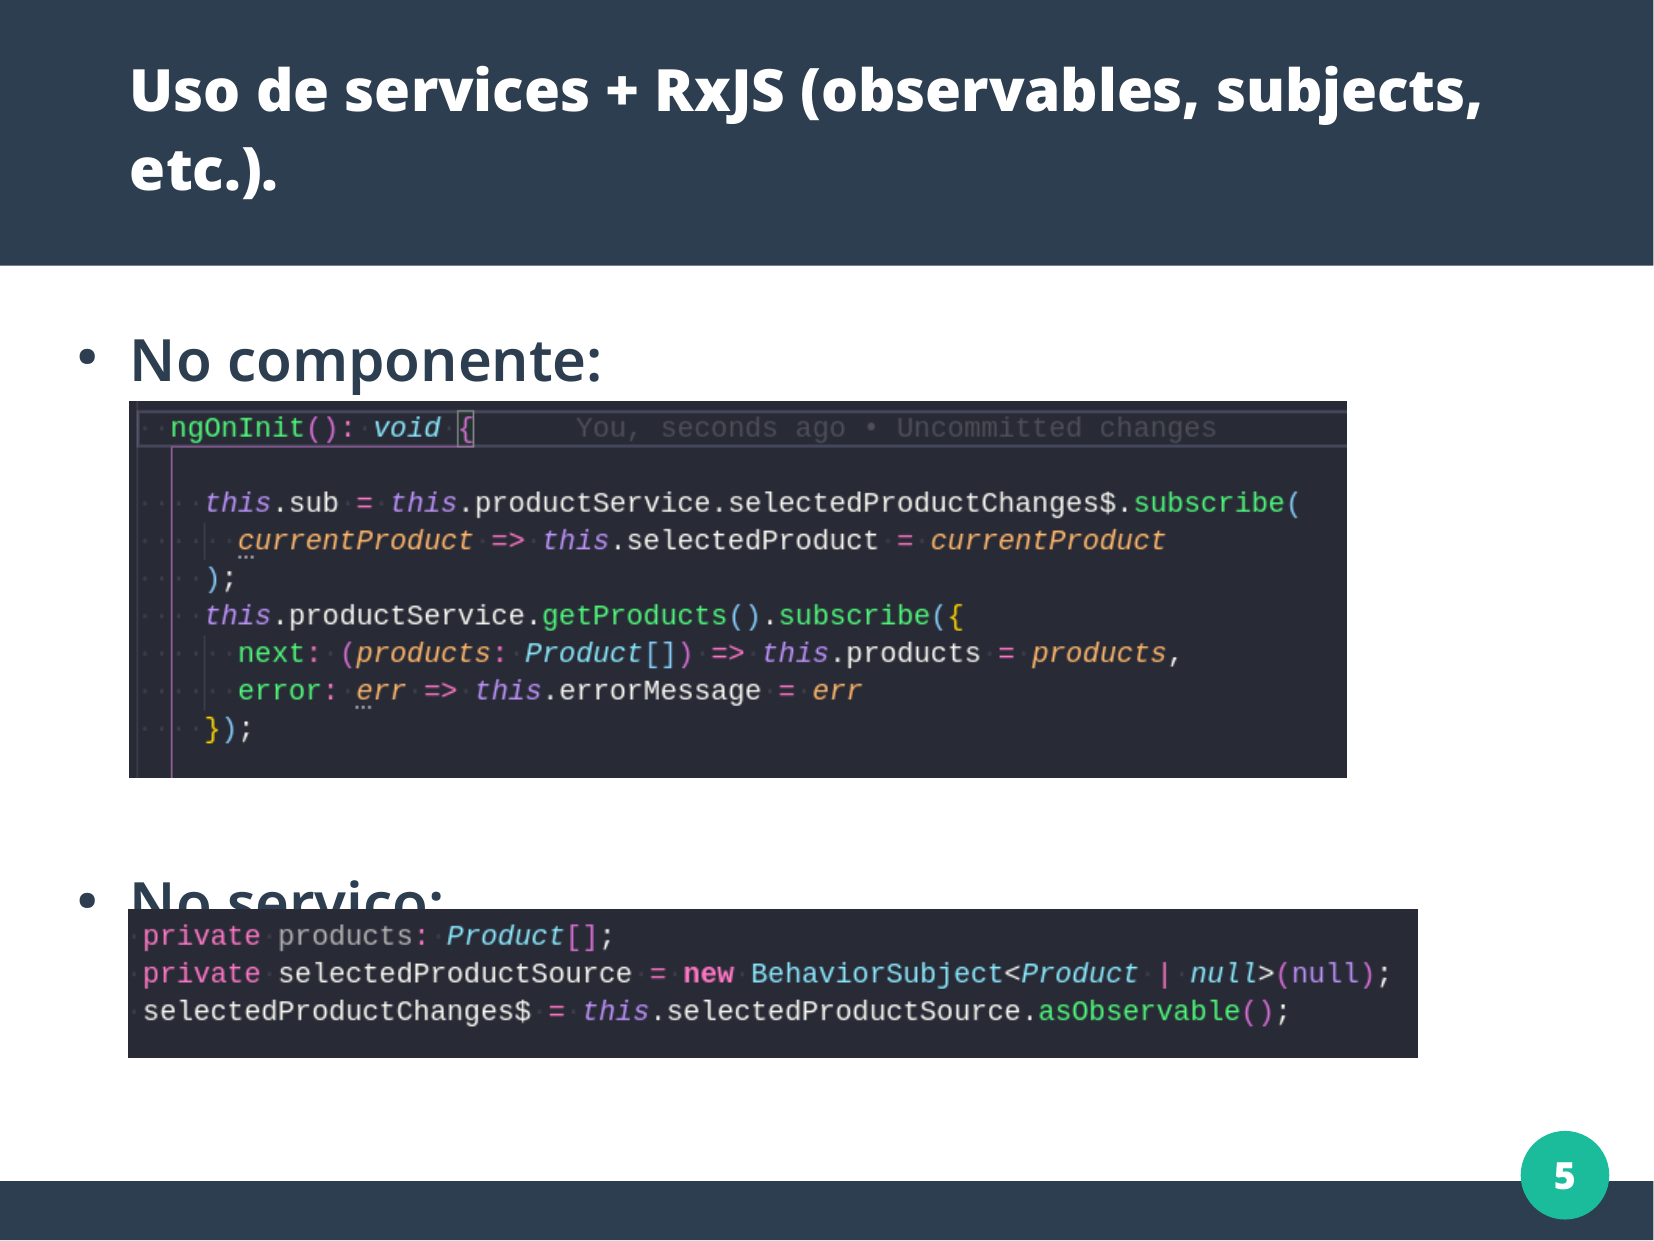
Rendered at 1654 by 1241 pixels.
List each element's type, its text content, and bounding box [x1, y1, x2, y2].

list No componente: No serviço: [59, 318, 1595, 1146]
title Uso de services + RxJS (observables, subjects, etc.). [59, 49, 1595, 207]
picture [129, 401, 1347, 779]
picture [128, 909, 1418, 1058]
